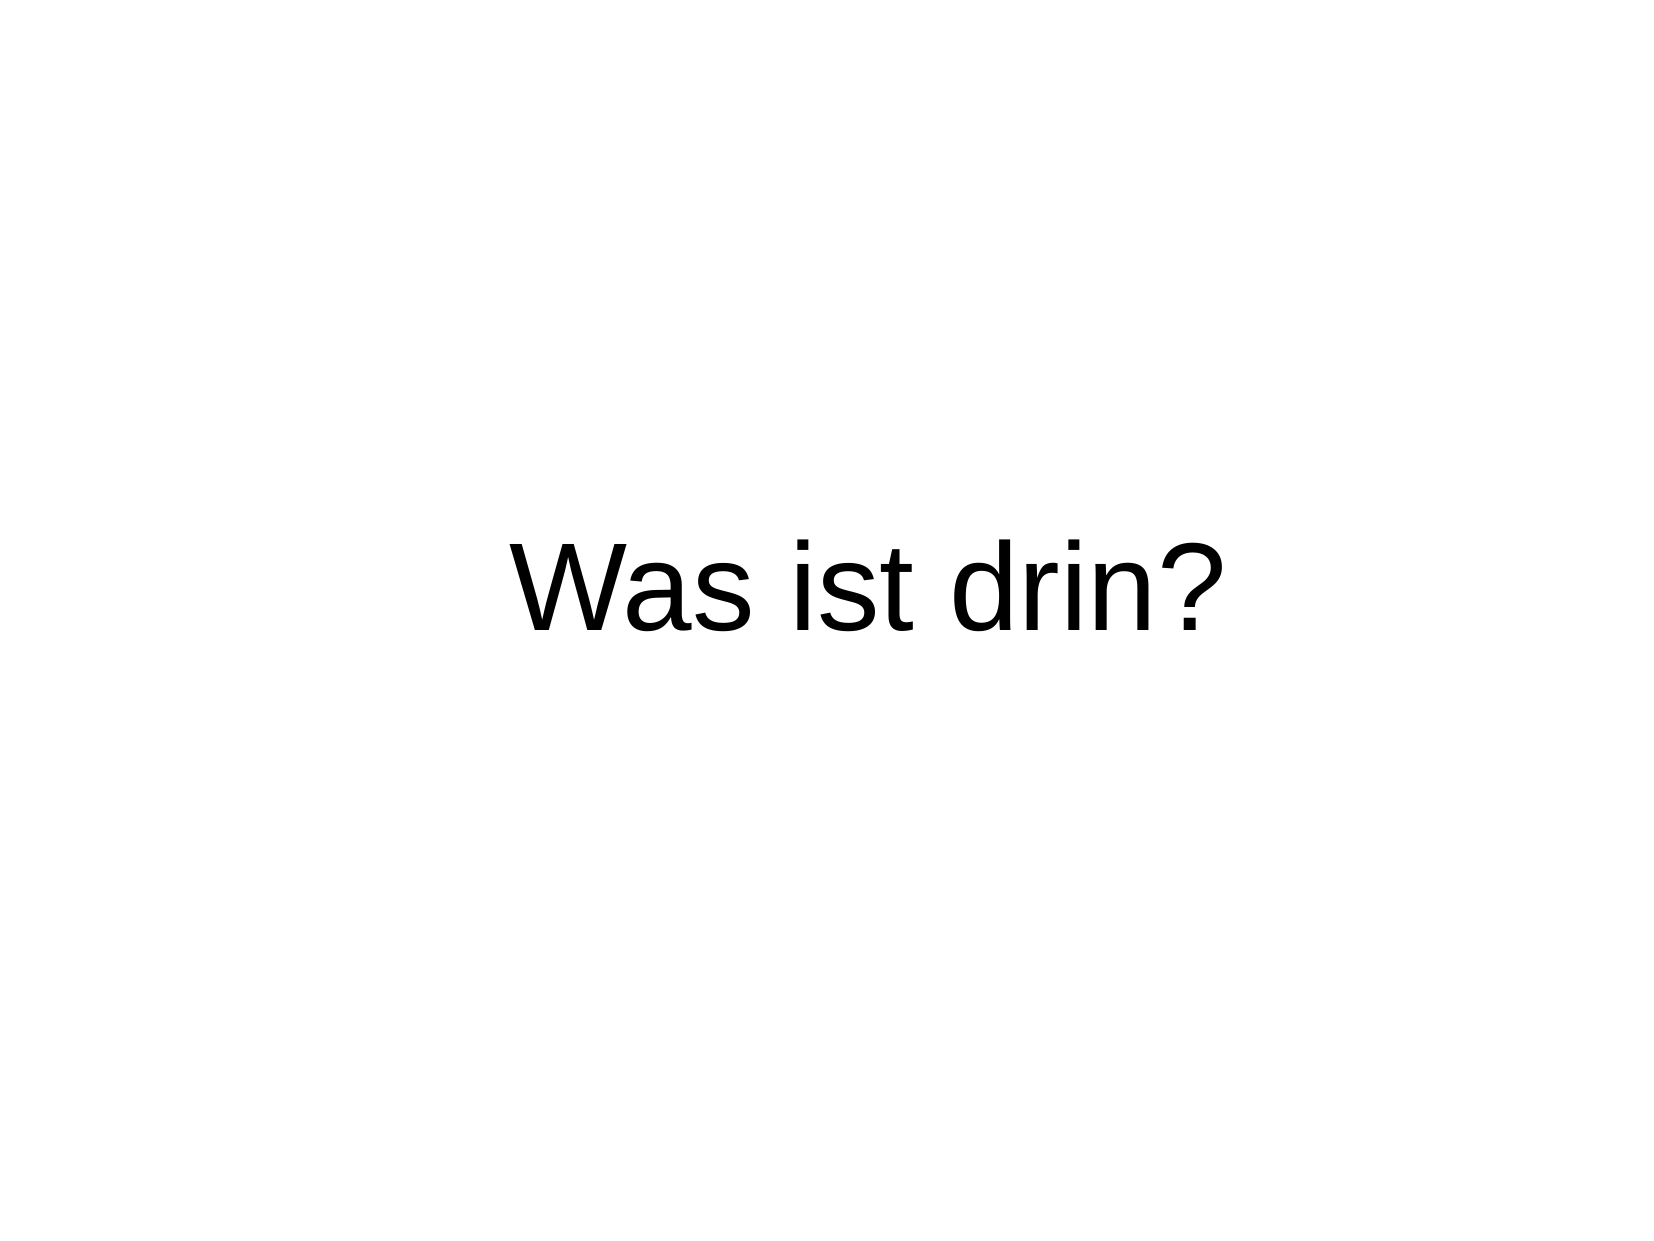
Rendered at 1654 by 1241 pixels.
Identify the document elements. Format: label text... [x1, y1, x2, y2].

text_box Was ist drin? [495, 510, 1243, 665]
